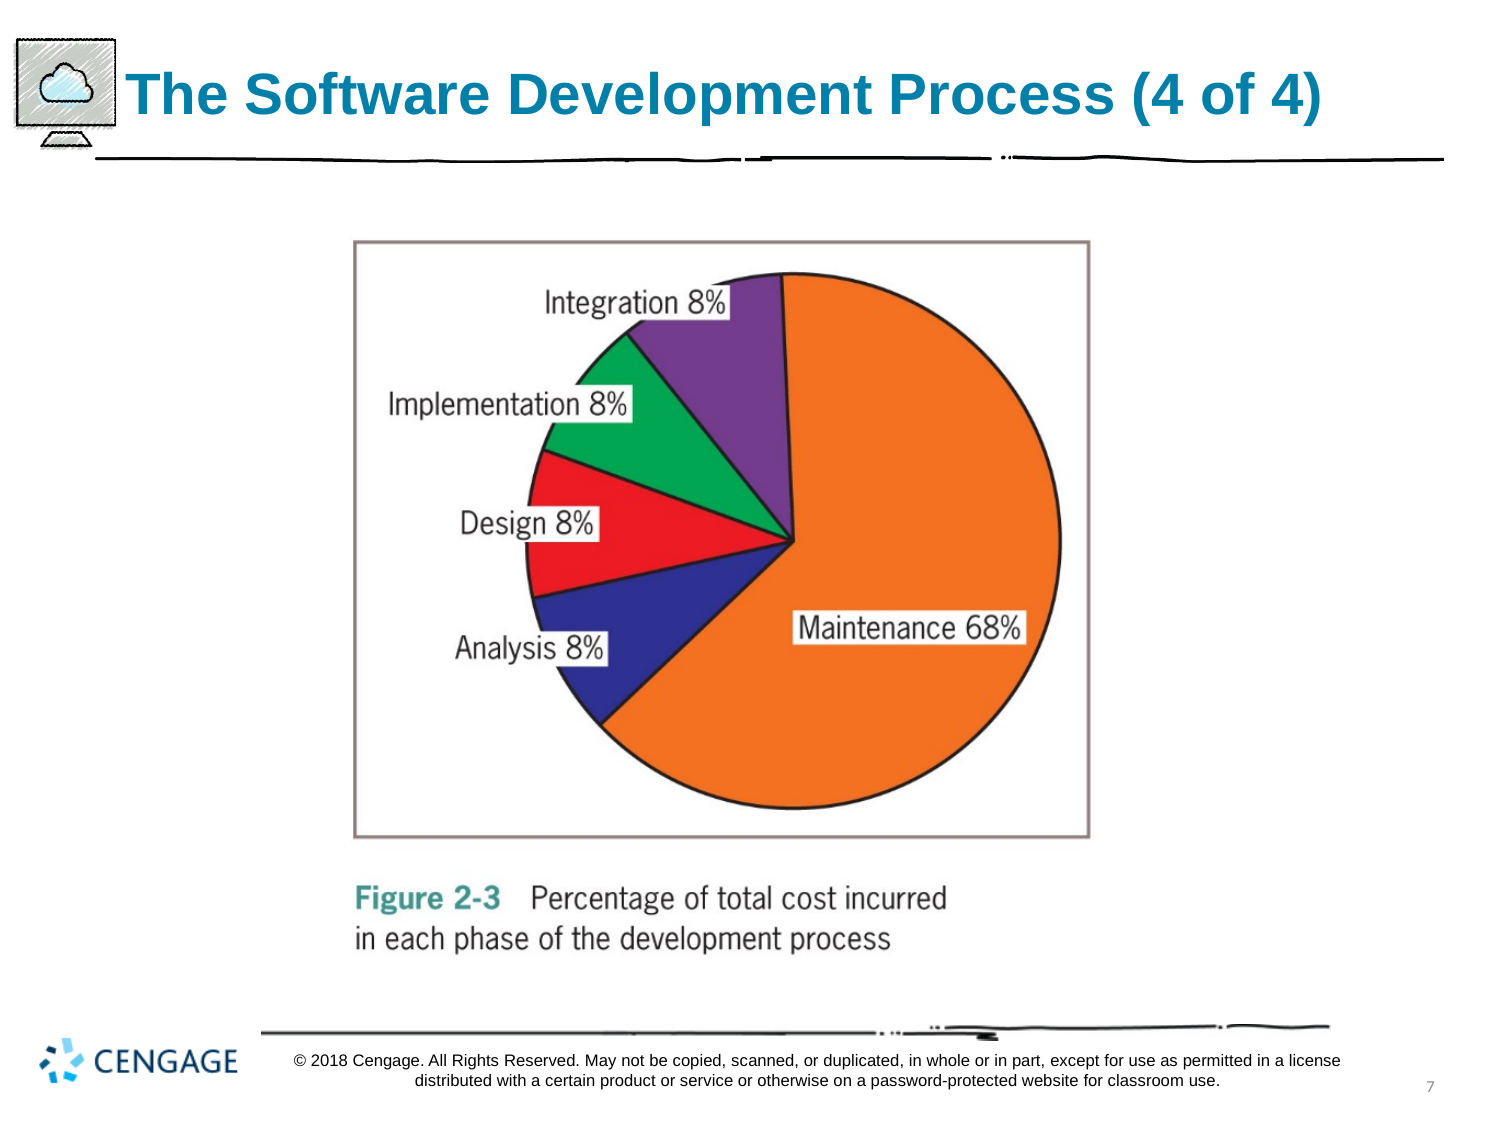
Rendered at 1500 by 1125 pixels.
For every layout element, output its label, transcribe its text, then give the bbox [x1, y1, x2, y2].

footer © 2018 Cengage. All Rights Reserved. May not be copied, scanned, or duplicated, in whole or in part, except for use as permitted in a license distributed with a certain product or service or otherwise on a password-protected website for classroom use. [262, 1050, 1375, 1091]
picture [261, 1024, 1331, 1041]
picture [13, 36, 117, 151]
title The Software Development Process (4 of 4) [125, 55, 1442, 127]
picture [154, 155, 1444, 163]
picture [19, 1024, 250, 1096]
picture [350, 237, 1094, 958]
